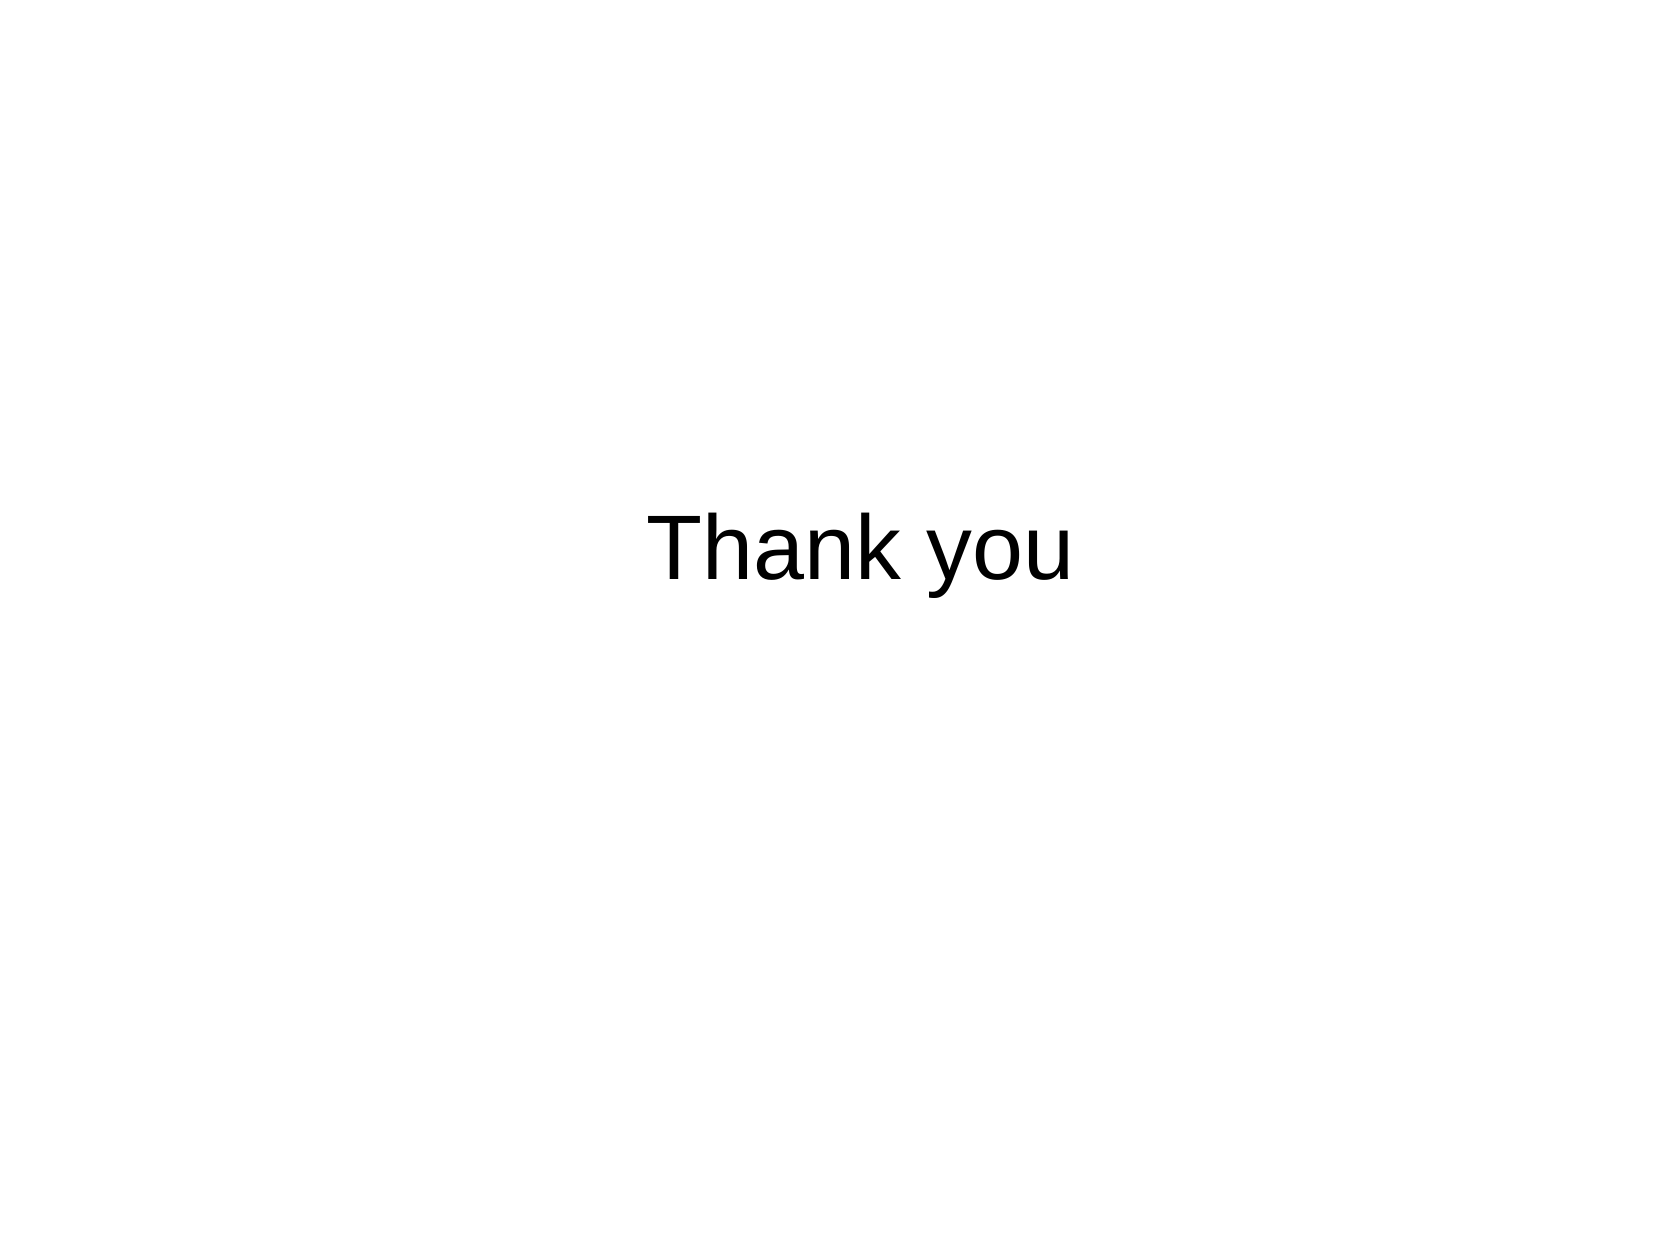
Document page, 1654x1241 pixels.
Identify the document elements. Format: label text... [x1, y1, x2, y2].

title Thank you [116, 420, 1606, 676]
